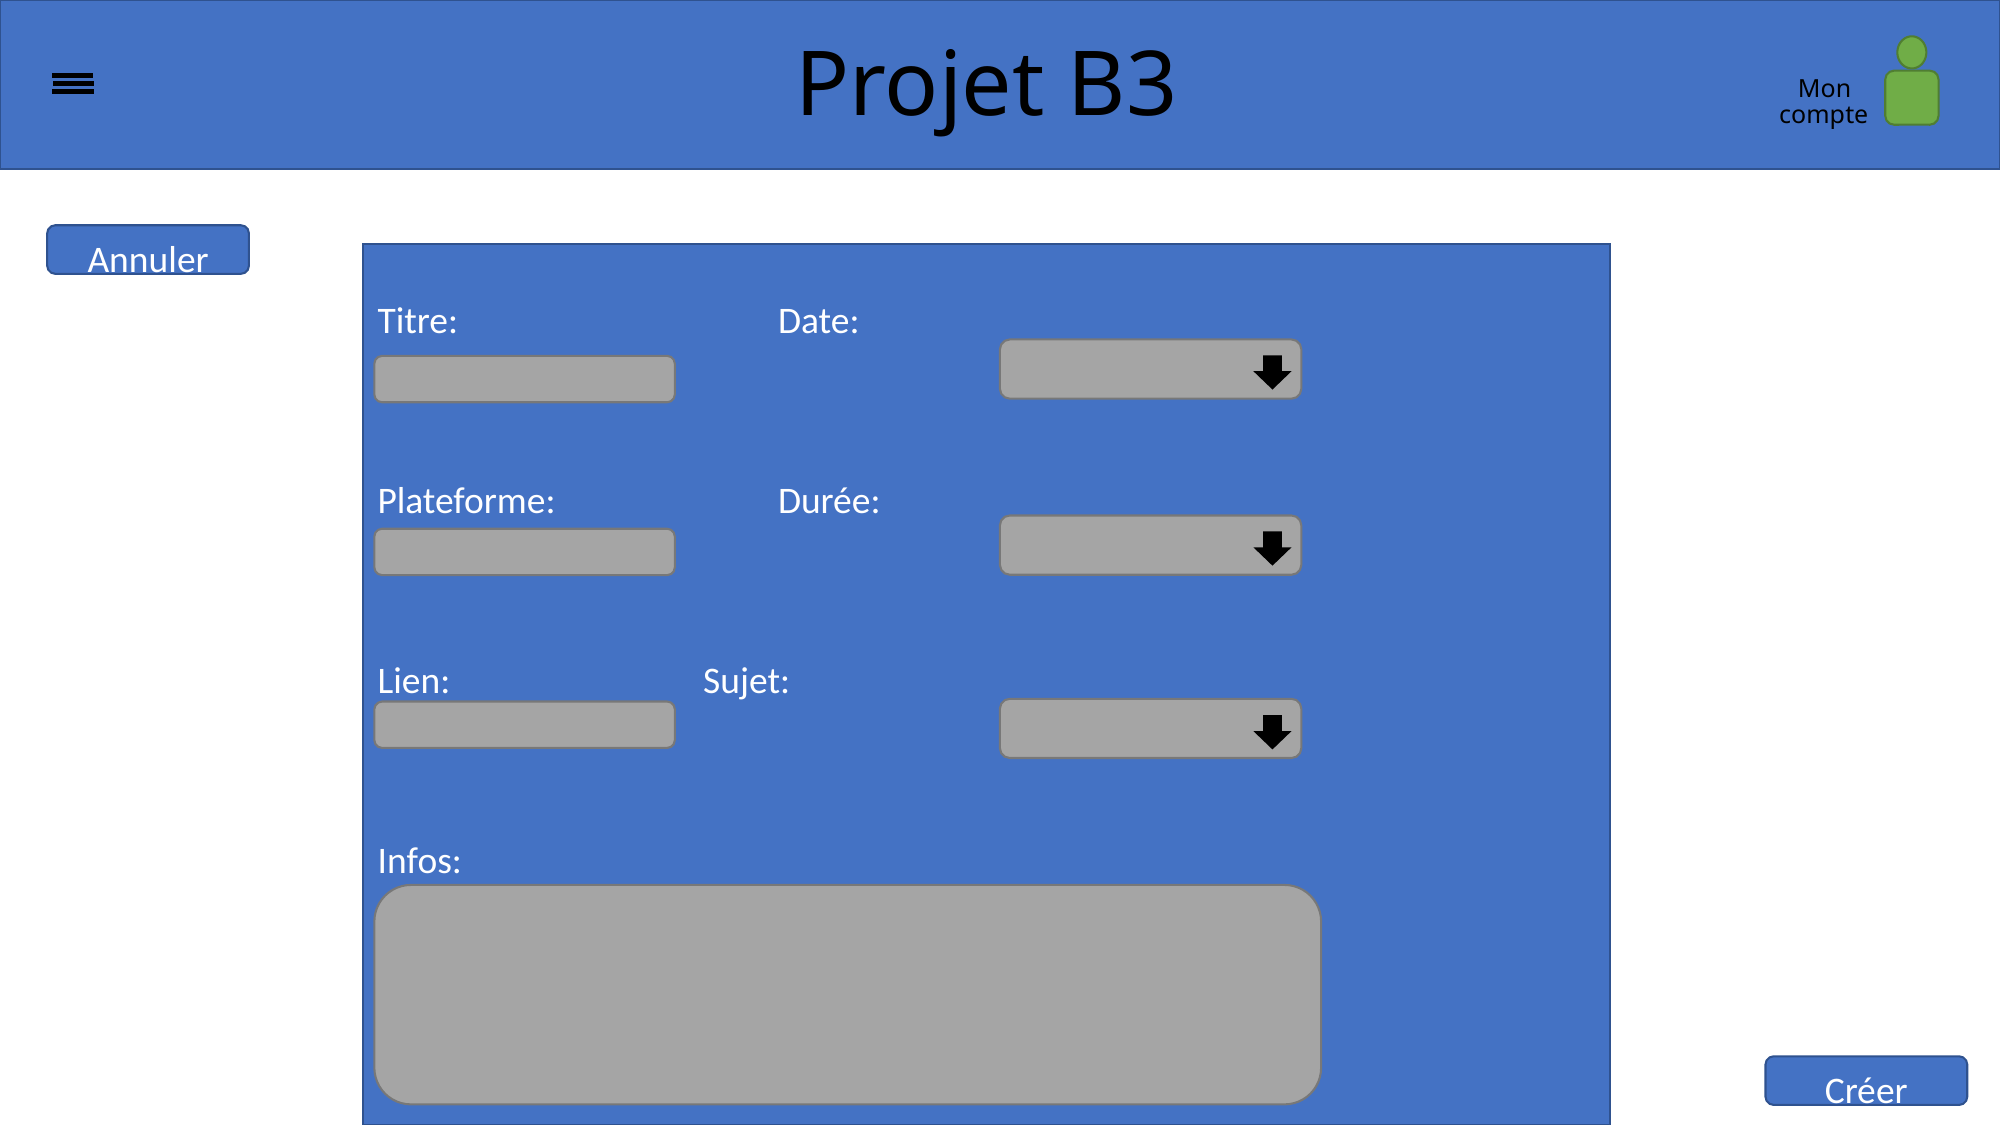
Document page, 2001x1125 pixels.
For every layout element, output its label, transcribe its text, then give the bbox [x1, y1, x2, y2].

text_box [374, 884, 1322, 1105]
text_box [374, 528, 675, 576]
text_box [374, 701, 675, 748]
text_box compte [1736, 94, 1912, 127]
text_box Annuler [47, 225, 249, 274]
text_box Projet B3 [0, 20, 1987, 153]
text_box Mon [1737, 68, 1912, 94]
text_box [1897, 36, 1927, 69]
text_box [1912, 70, 1939, 125]
text_box Titre: Date: Plateforme: Durée: Lien: Sujet: Infos: [363, 244, 1610, 1125]
text_box [0, 0, 2000, 169]
text_box Créer [1765, 1056, 1968, 1105]
text_box [374, 355, 675, 403]
text_box [999, 339, 1302, 399]
text_box [999, 698, 1302, 759]
text_box [999, 515, 1302, 575]
